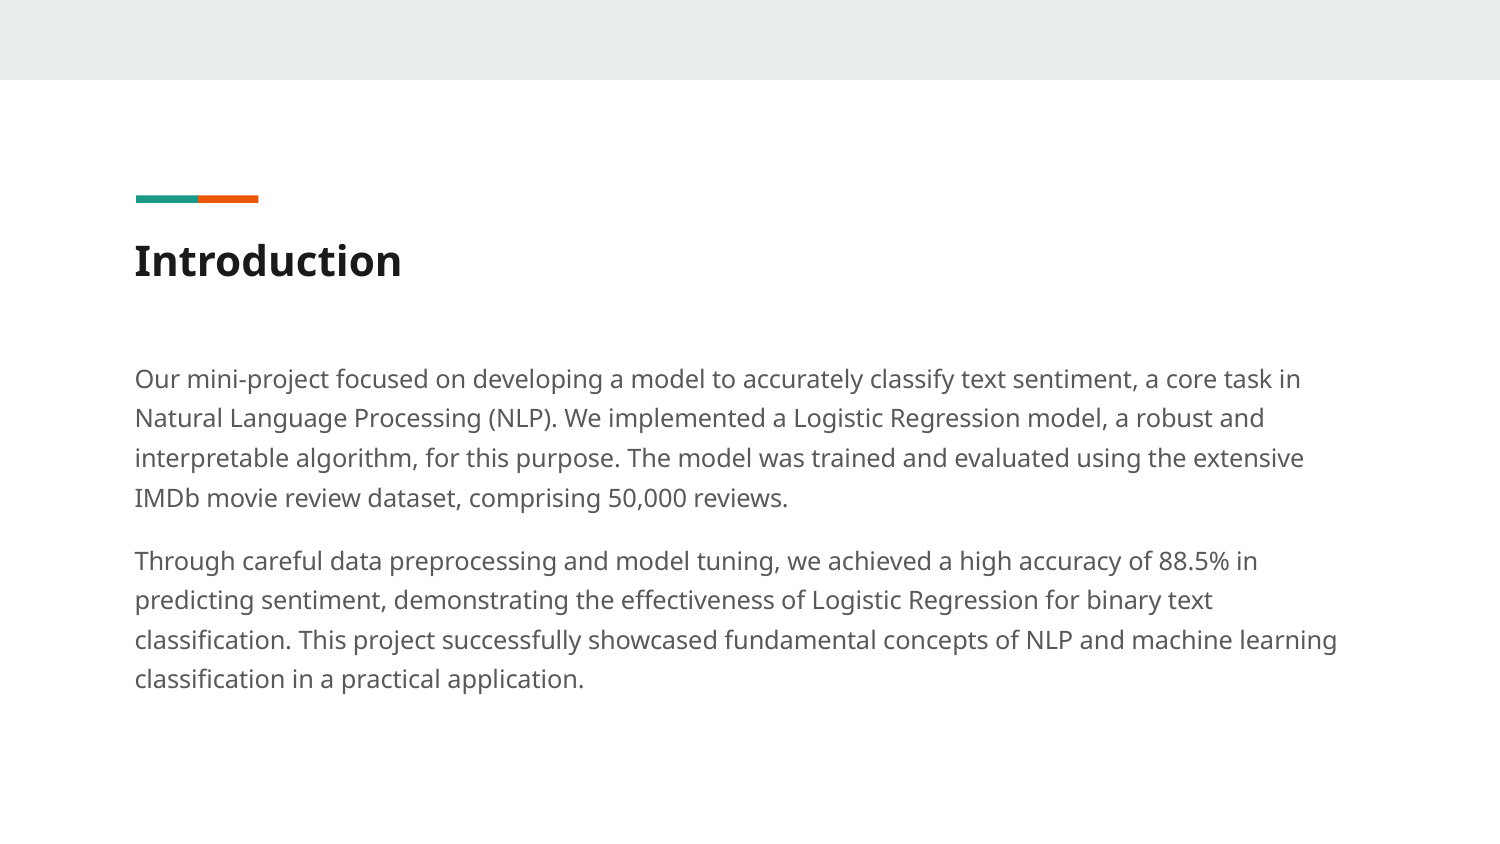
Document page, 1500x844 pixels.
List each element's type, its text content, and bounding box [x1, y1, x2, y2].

title Introduction [119, 216, 1381, 305]
list Our mini-project focused on developing a model to accurately classify text sentiment, a core task in Natural Language Processing (NLP). We implemented a Logistic Regression model, a robust and interpretable algorithm, for this purpose. The model was trained and evaluated using the extensive IMDb movie review dataset, comprising 50,000 reviews. Through careful data preprocessing and model tuning, we achieved a high accuracy of 88.5% in predicting sentiment, demonstrating the effectiveness of Logistic Regression for binary text classification. This project successfully showcased fundamental concepts of NLP and machine learning classification in a practical application. [119, 341, 1381, 712]
